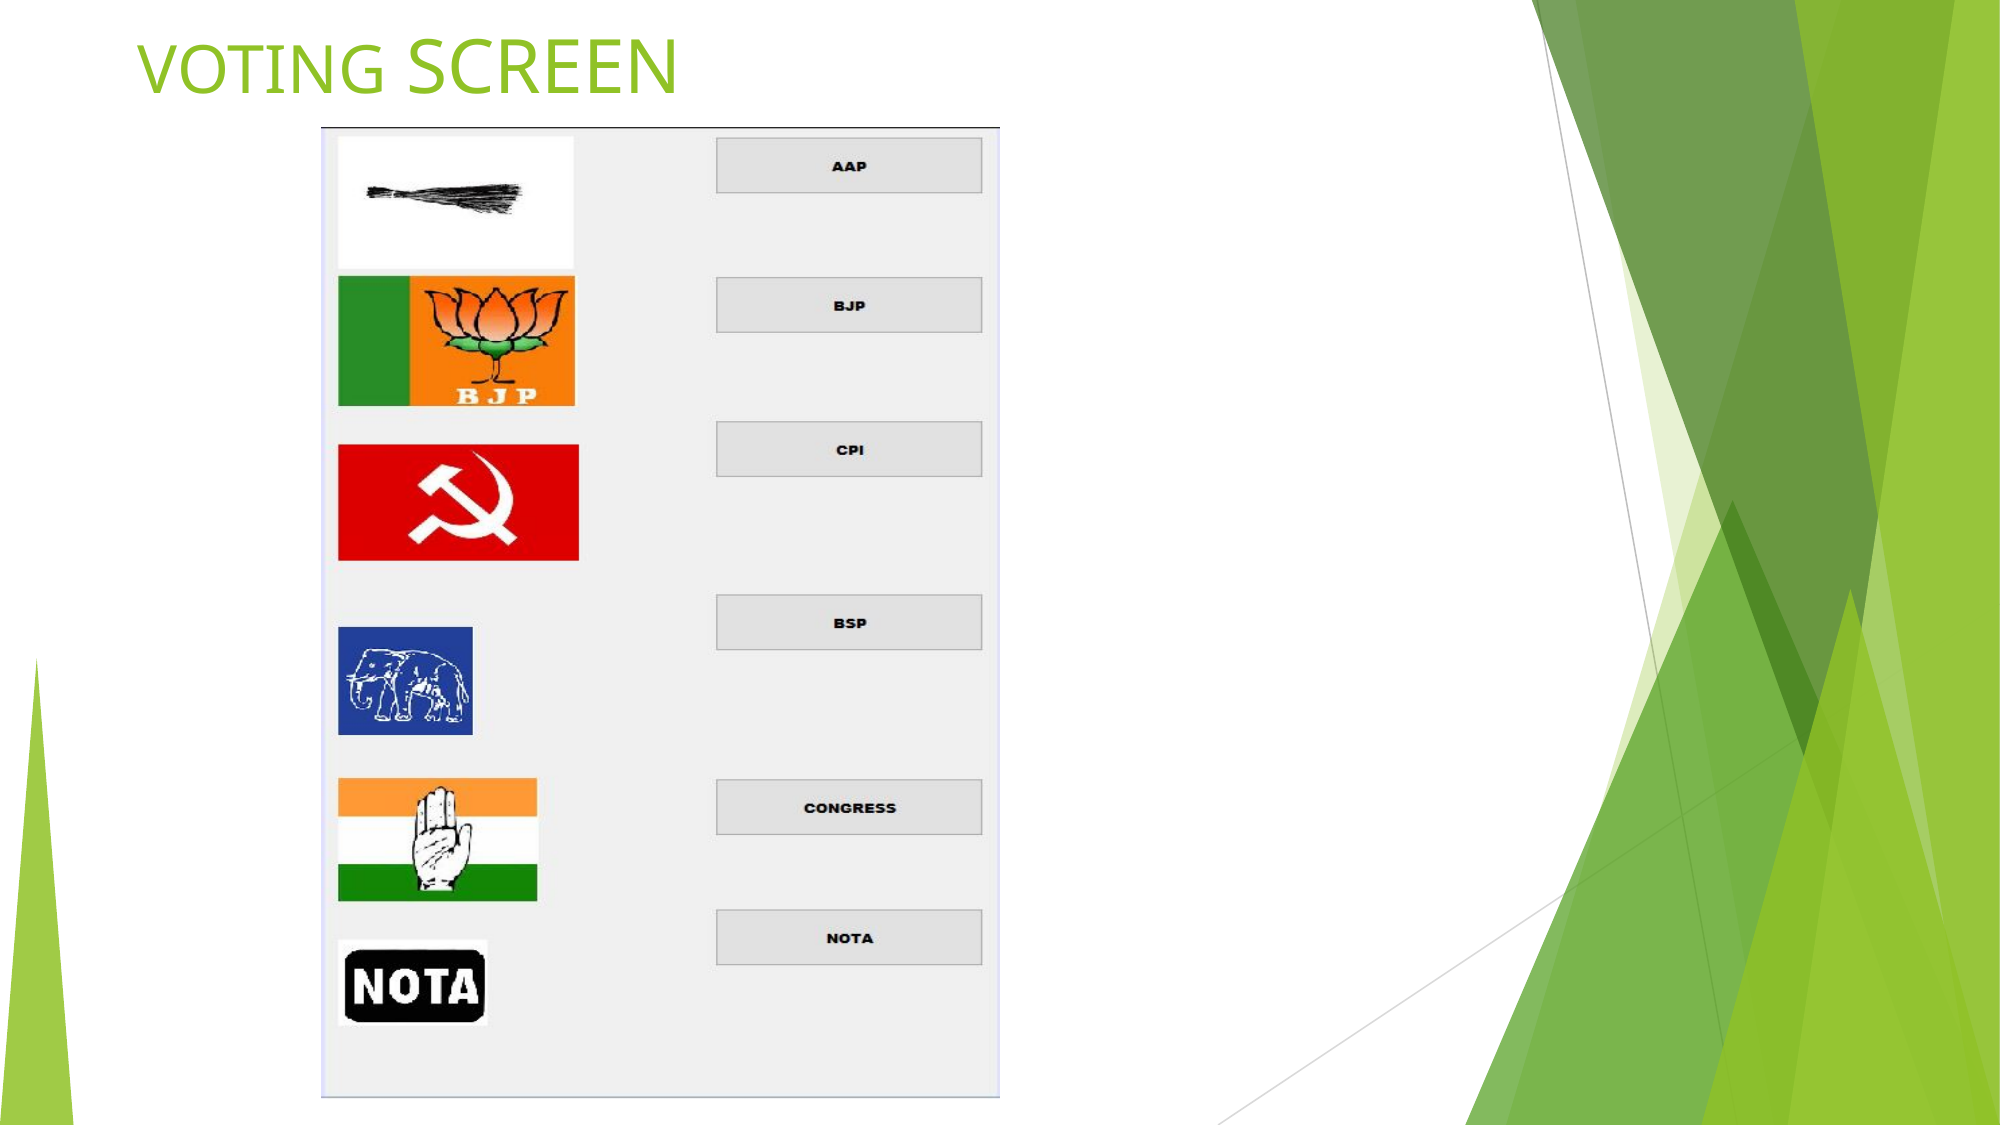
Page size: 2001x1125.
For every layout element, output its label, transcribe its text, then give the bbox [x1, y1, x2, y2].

title VOTING SCREEN [123, 10, 1534, 117]
picture [321, 126, 1000, 1099]
